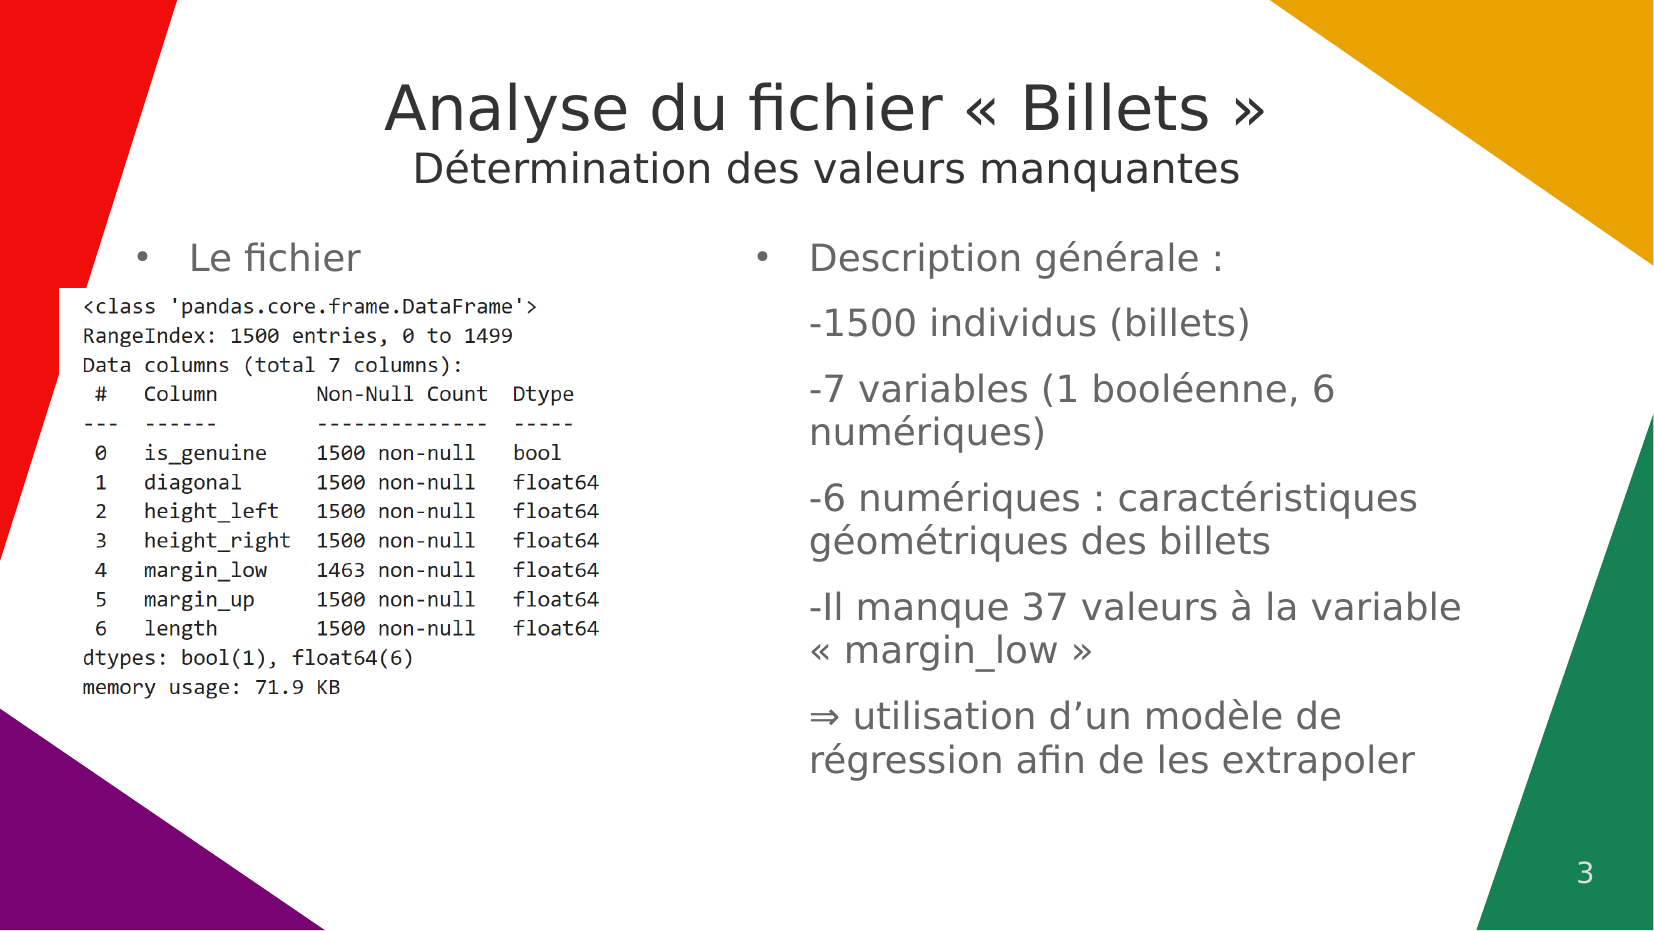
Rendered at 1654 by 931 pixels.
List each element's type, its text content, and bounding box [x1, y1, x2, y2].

title Analyse du fichier « Billets » Détermination des valeurs manquantes [118, 59, 1536, 207]
picture [59, 288, 636, 709]
list Le fichier [118, 236, 738, 827]
list Description générale : -1500 individus (billets) -7 variables (1 booléenne, 6 numériques) -6 numériques : caractéristiques géométriques des billets -Il manque 37 valeurs à la variable « margin_low » ⇒ utilisation d’un modèle de régression afin de les extrapoler [738, 236, 1536, 827]
